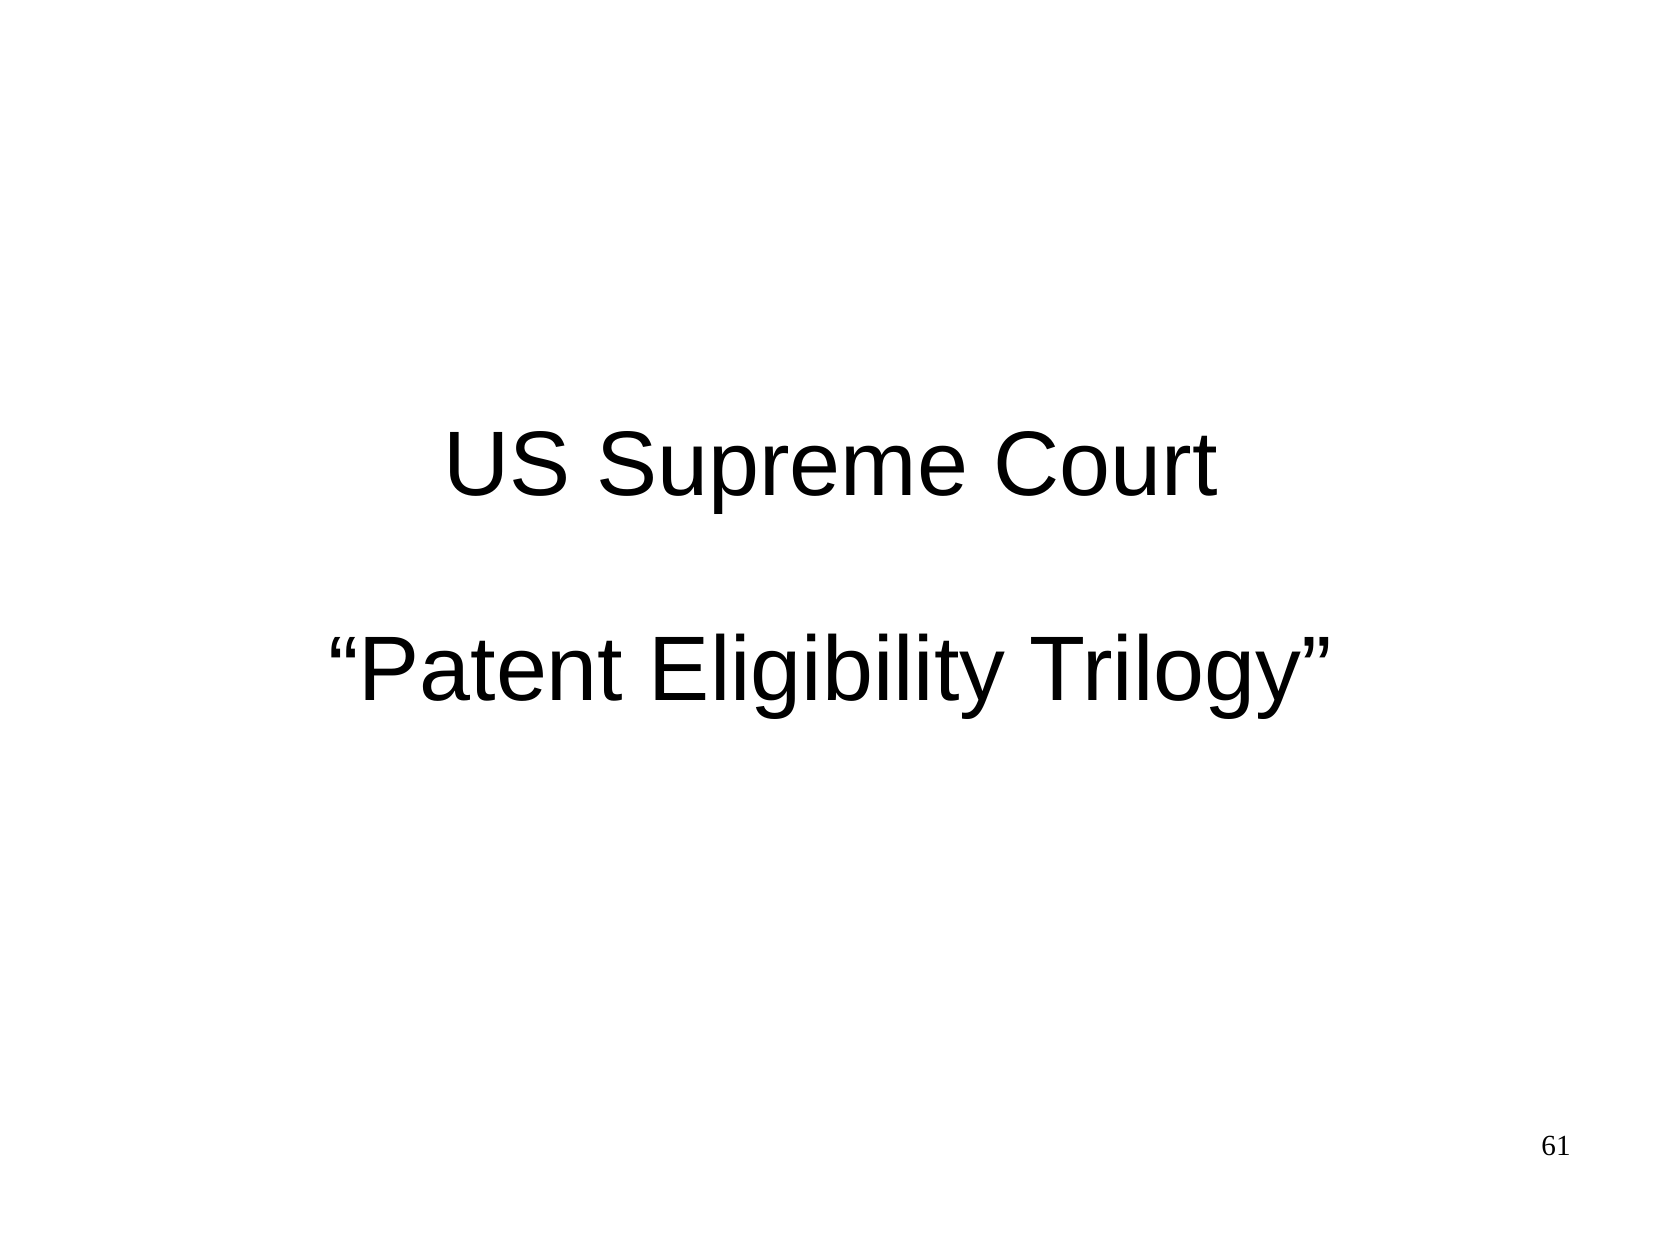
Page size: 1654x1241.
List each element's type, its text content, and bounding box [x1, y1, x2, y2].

title US Supreme Court “Patent Eligibility Trilogy” [86, 412, 1576, 721]
